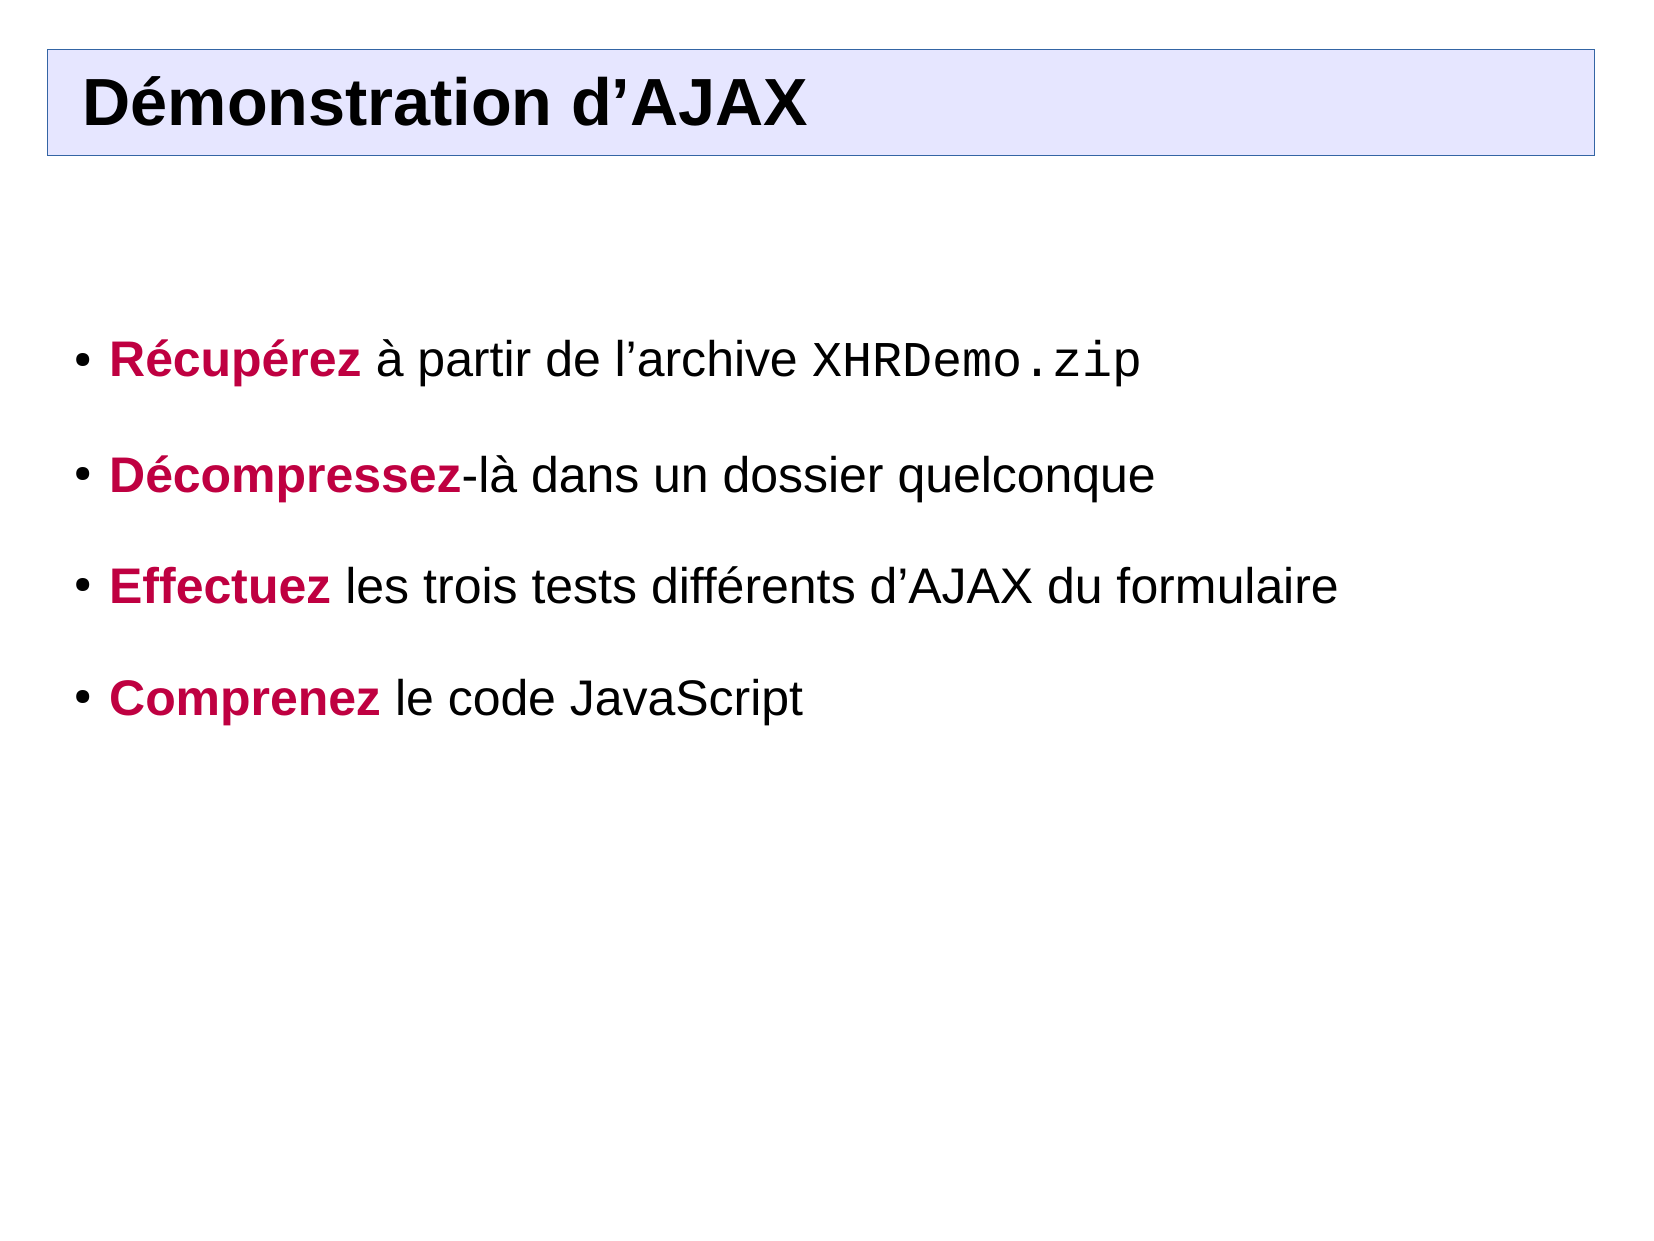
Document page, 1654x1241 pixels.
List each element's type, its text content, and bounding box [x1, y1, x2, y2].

text_box Récupérez à partir de l’archive XHRDemo.zip Décompressez-là dans un dossier quelconque Effectuez les trois tests différents d’AJAX du formulaire Comprenez le code JavaScript [59, 239, 1583, 815]
text_box [47, 49, 82, 156]
text_box [1571, 49, 1595, 156]
title Démonstration d’AJAX [82, 49, 1571, 156]
